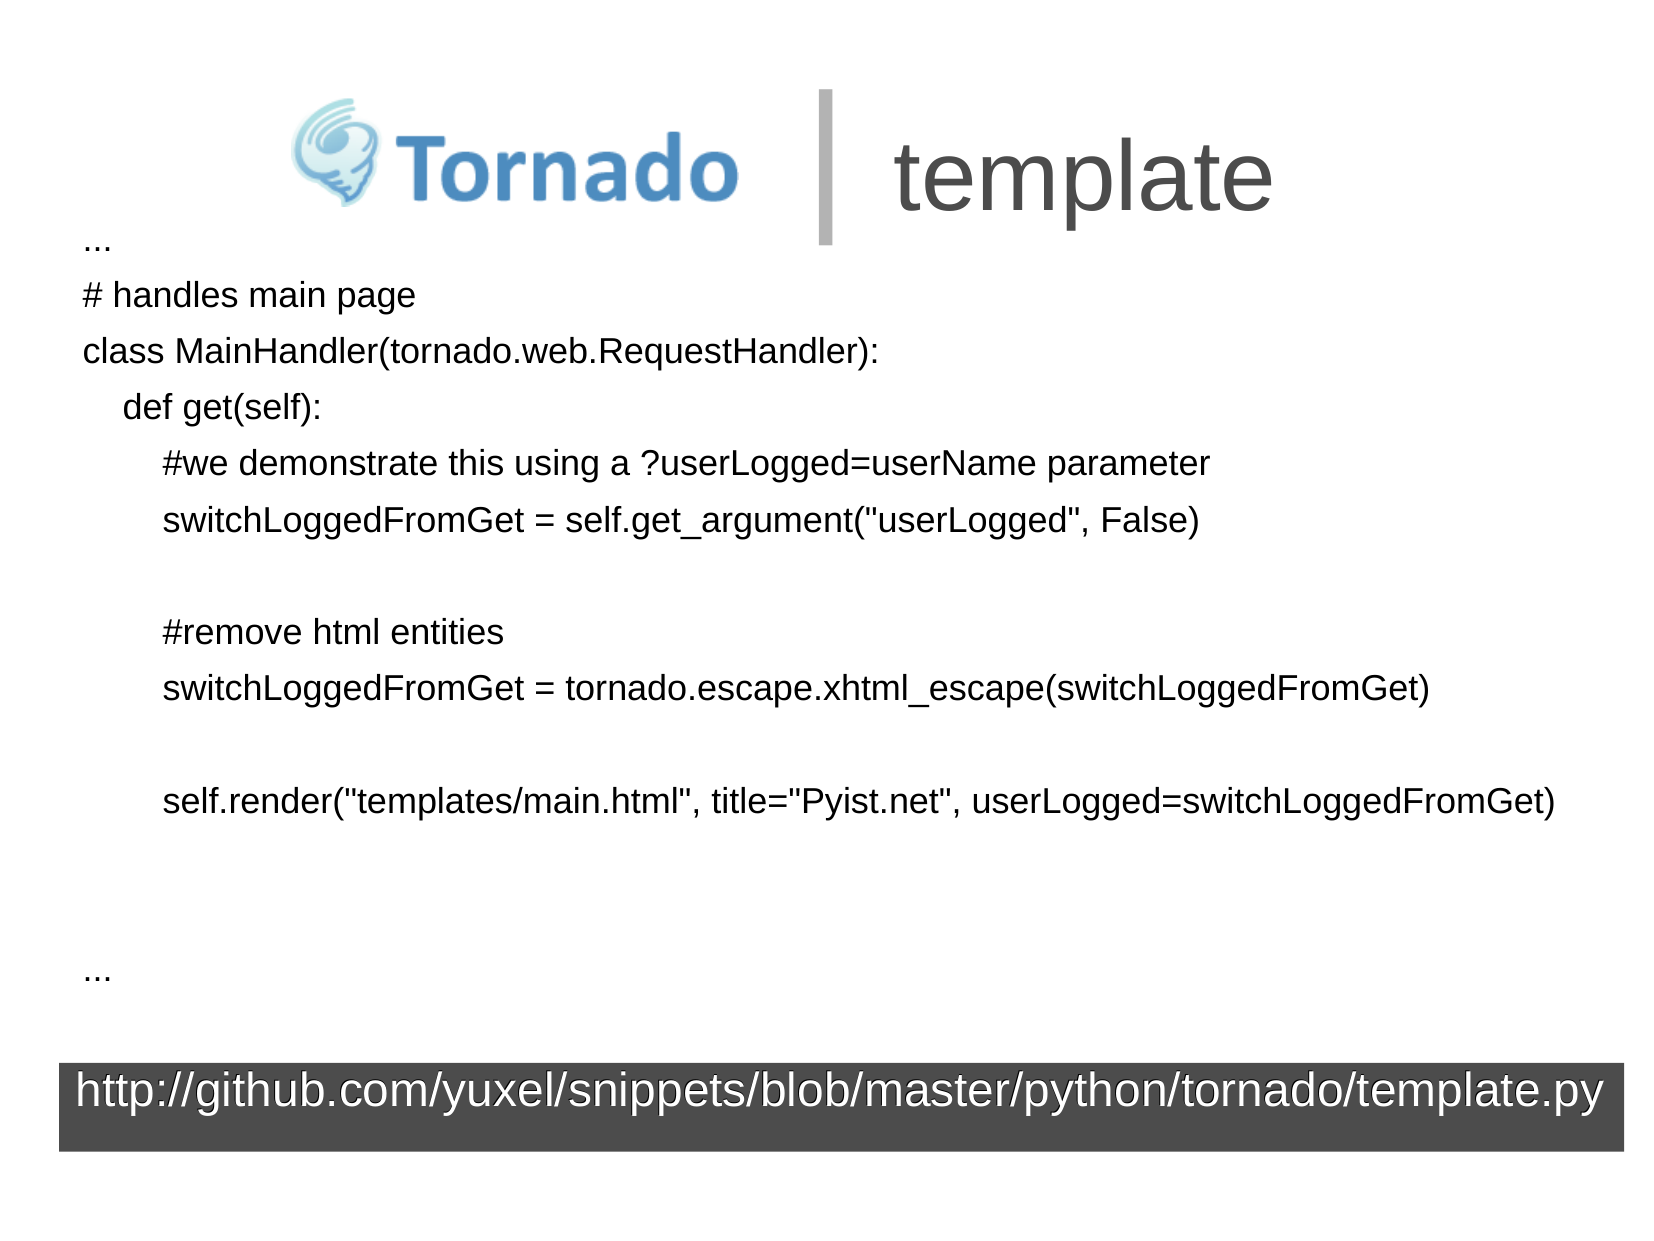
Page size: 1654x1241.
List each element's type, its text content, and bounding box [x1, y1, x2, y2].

text_box | template [804, 59, 1654, 296]
list http://github.com/yuxel/snippets/blob/master/python/tornado/template.py [59, 1062, 1625, 1152]
picture [291, 94, 739, 207]
list ... # handles main page class MainHandler(tornado.web.RequestHandler): def get(self): #we demonstrate this using a ?userLogged=userName parameter switchLoggedFromGet = self.get_argument("userLogged", False) #remove html entities switchLoggedFromGet = tornado.escape.xhtml_escape(switchLoggedFromGet) self.render("templates/main.html", title="Pyist.net", userLogged=switchLoggedFromGet) ... [82, 218, 838, 1034]
list [838, 295, 1642, 1114]
title [82, 49, 1571, 218]
